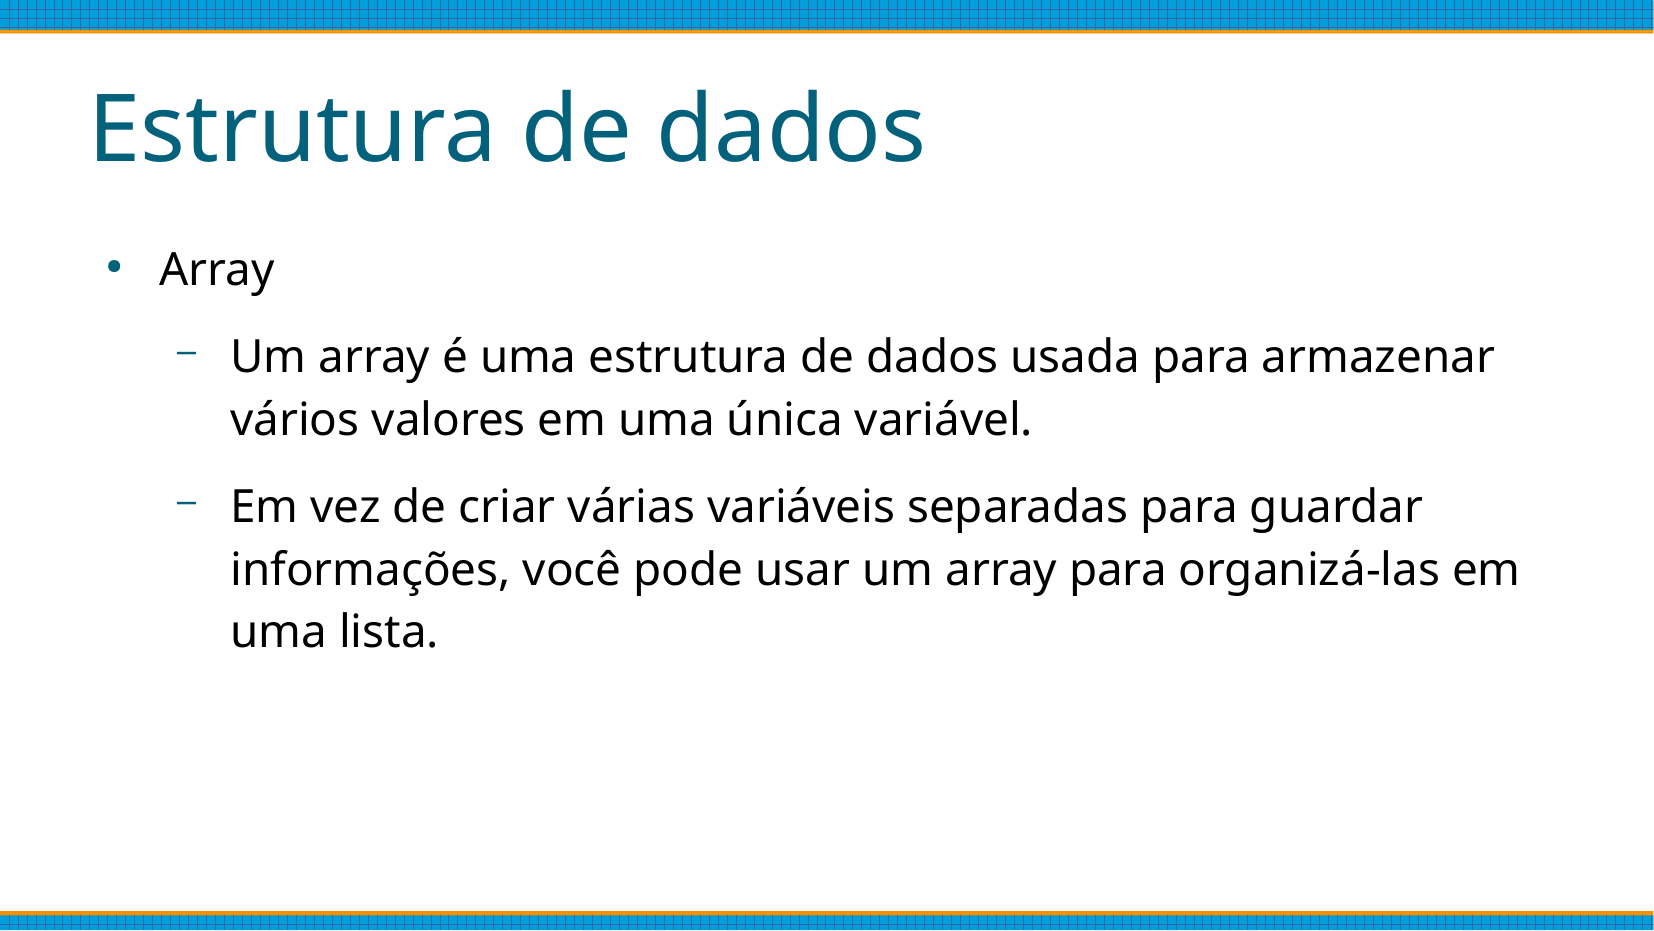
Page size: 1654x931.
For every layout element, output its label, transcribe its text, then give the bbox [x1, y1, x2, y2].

title Estrutura de dados [88, 44, 1565, 207]
list Array Um array é uma estrutura de dados usada para armazenar vários valores em uma única variável. Em vez de criar várias variáveis separadas para guardar informações, você pode usar um array para organizá-las em uma lista. [88, 236, 1565, 901]
